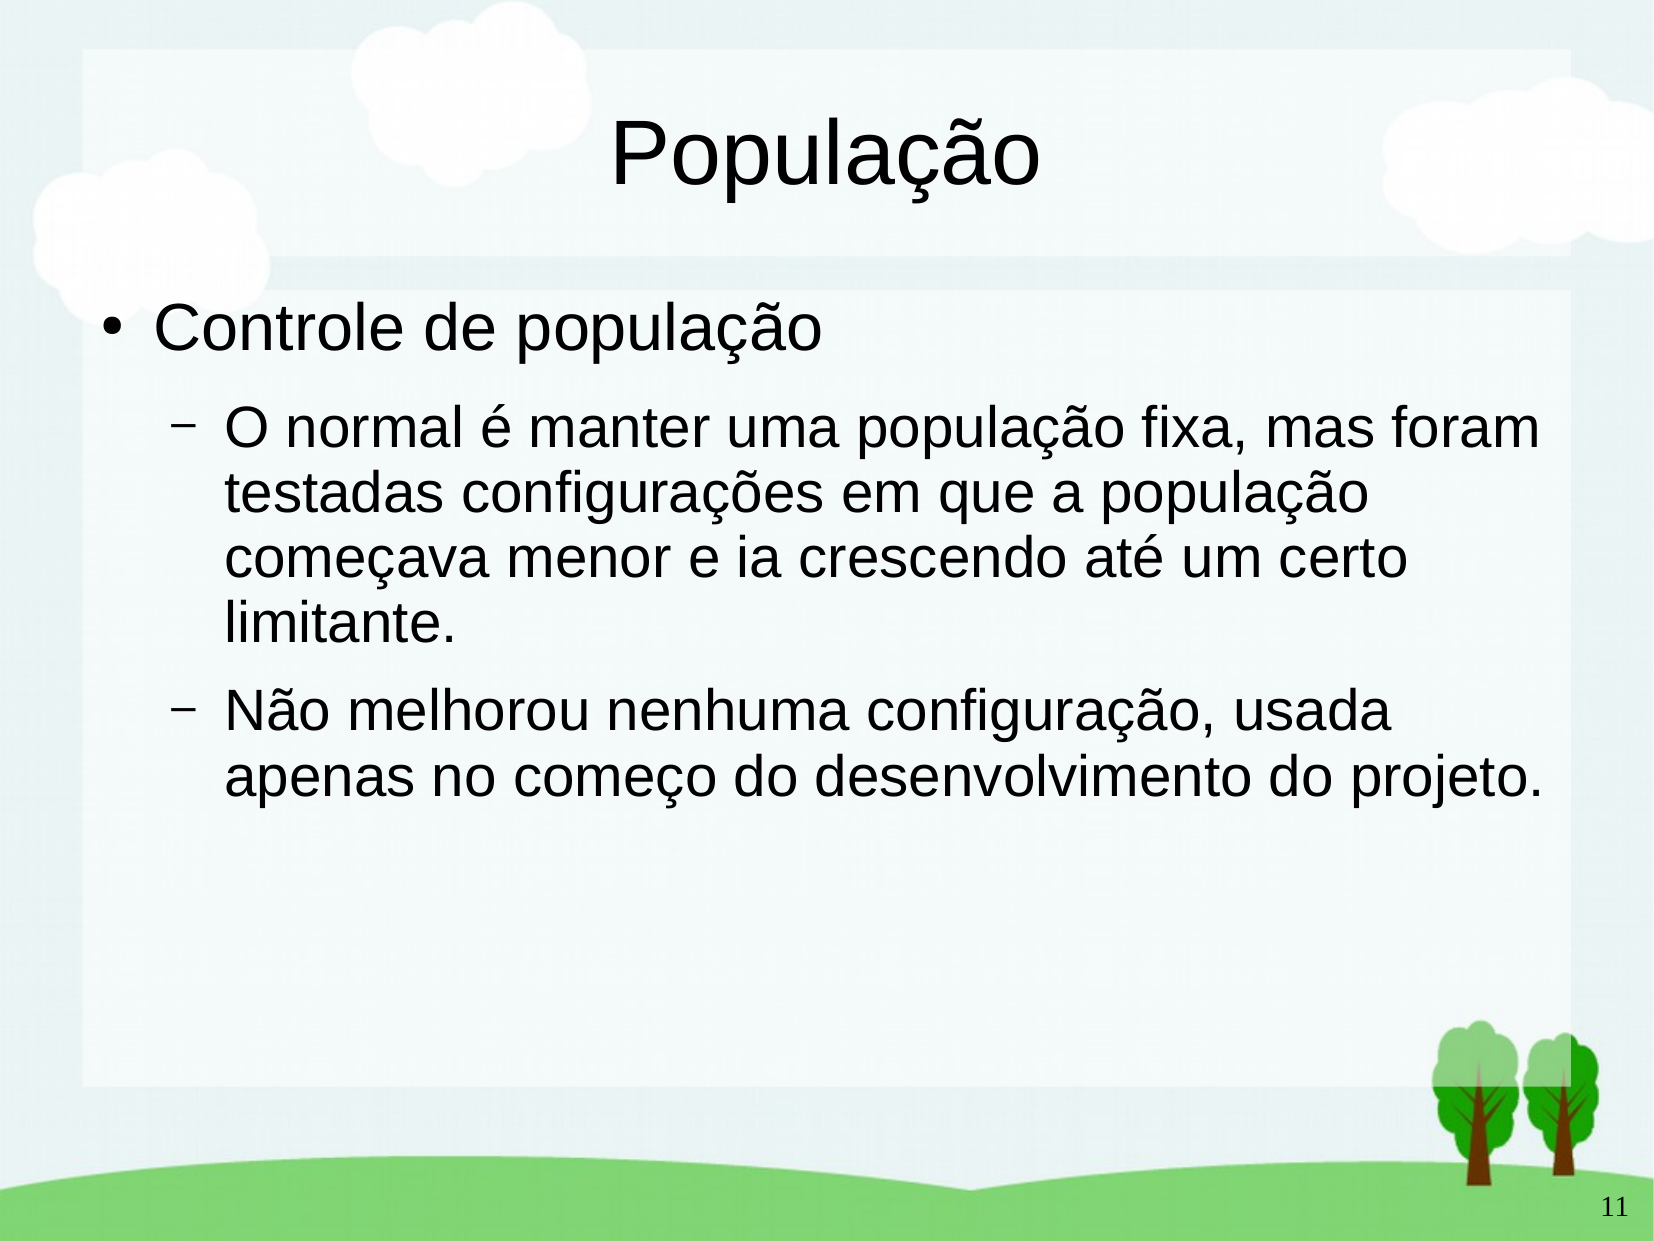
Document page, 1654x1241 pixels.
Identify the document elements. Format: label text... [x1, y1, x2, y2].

list Controle de população O normal é manter uma população fixa, mas foram testadas configurações em que a população começava menor e ia crescendo até um certo limitante. Não melhorou nenhuma configuração, usada apenas no começo do desenvolvimento do projeto. [82, 290, 1571, 1087]
title População [82, 49, 1571, 257]
picture [0, 0, 1654, 1241]
